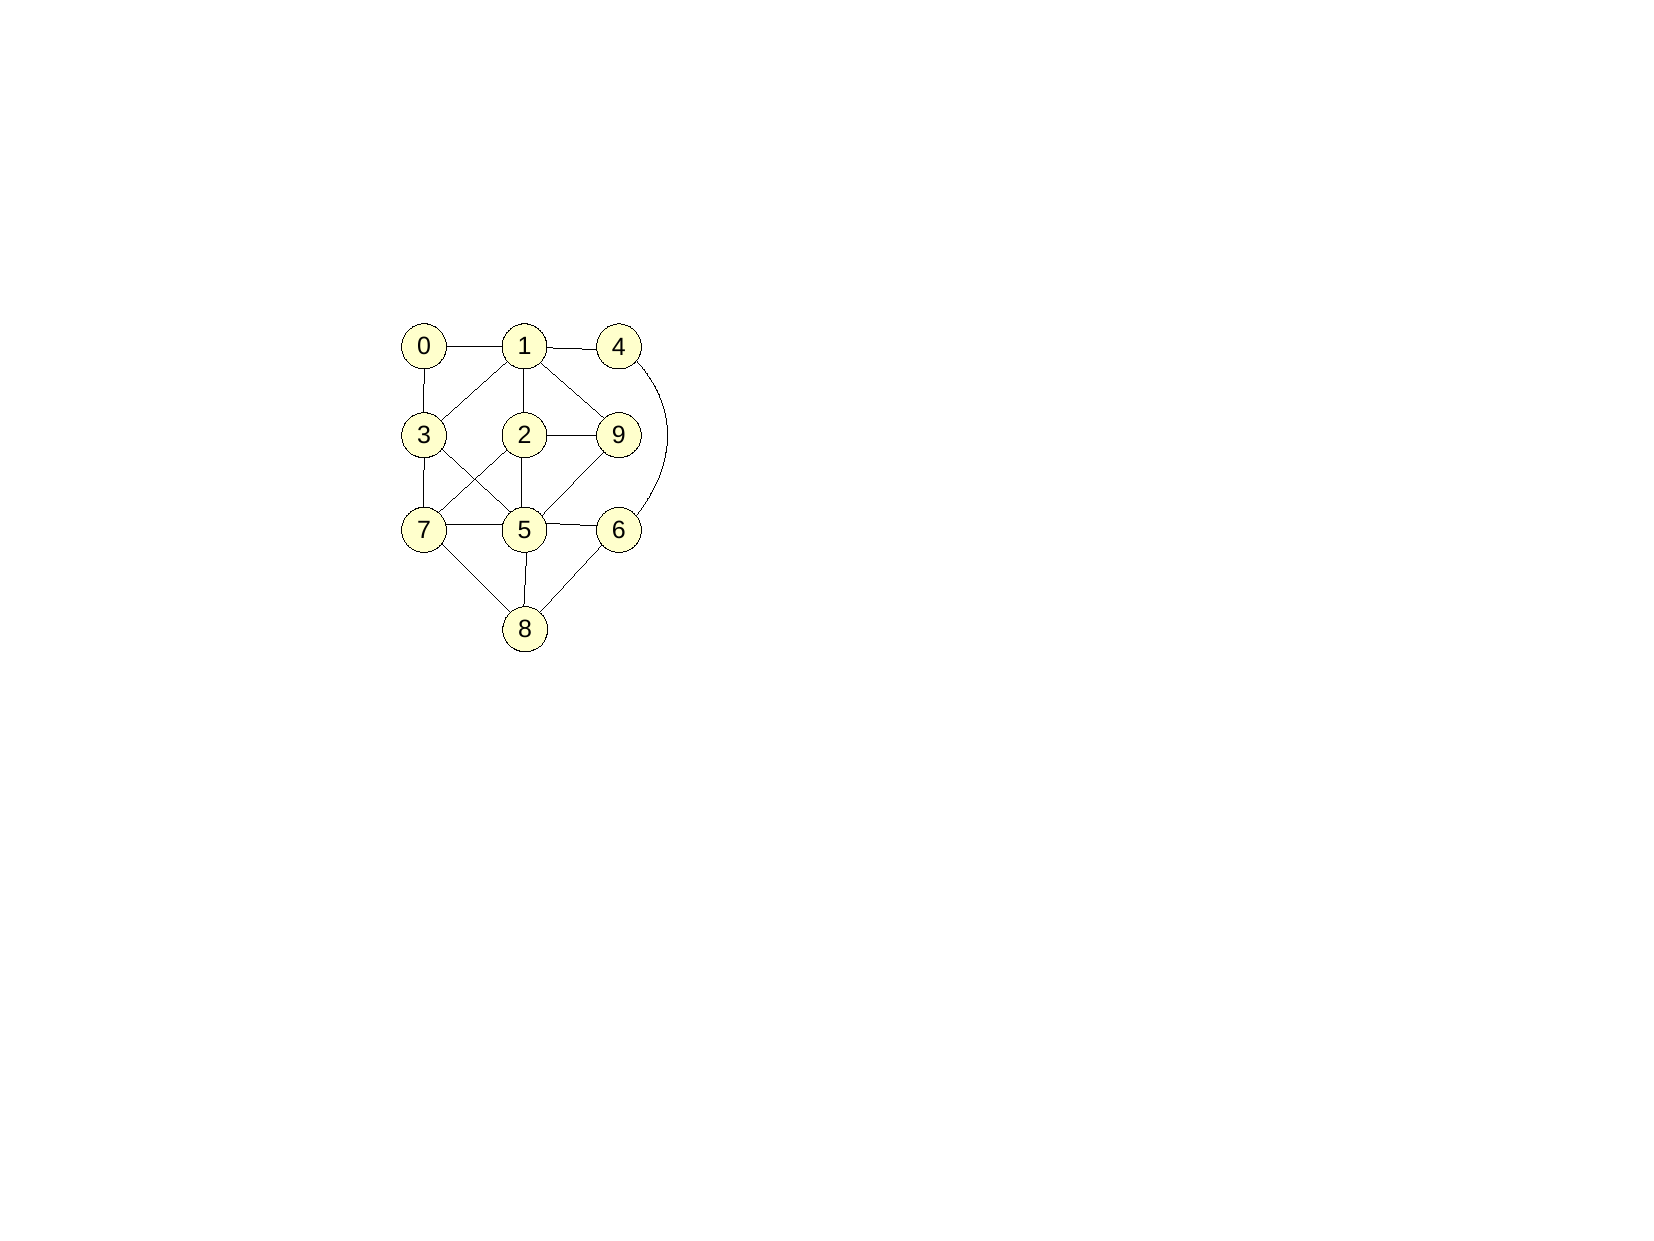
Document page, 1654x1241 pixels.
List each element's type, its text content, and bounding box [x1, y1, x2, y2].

text_box 8 [502, 606, 548, 652]
text_box 7 [401, 507, 447, 553]
text_box 5 [502, 507, 547, 553]
text_box 0 [401, 323, 447, 369]
text_box 4 [596, 323, 642, 369]
text_box 9 [596, 412, 642, 458]
text_box 2 [502, 412, 547, 458]
text_box 6 [596, 507, 642, 553]
text_box 3 [401, 412, 447, 458]
text_box 1 [502, 323, 547, 369]
